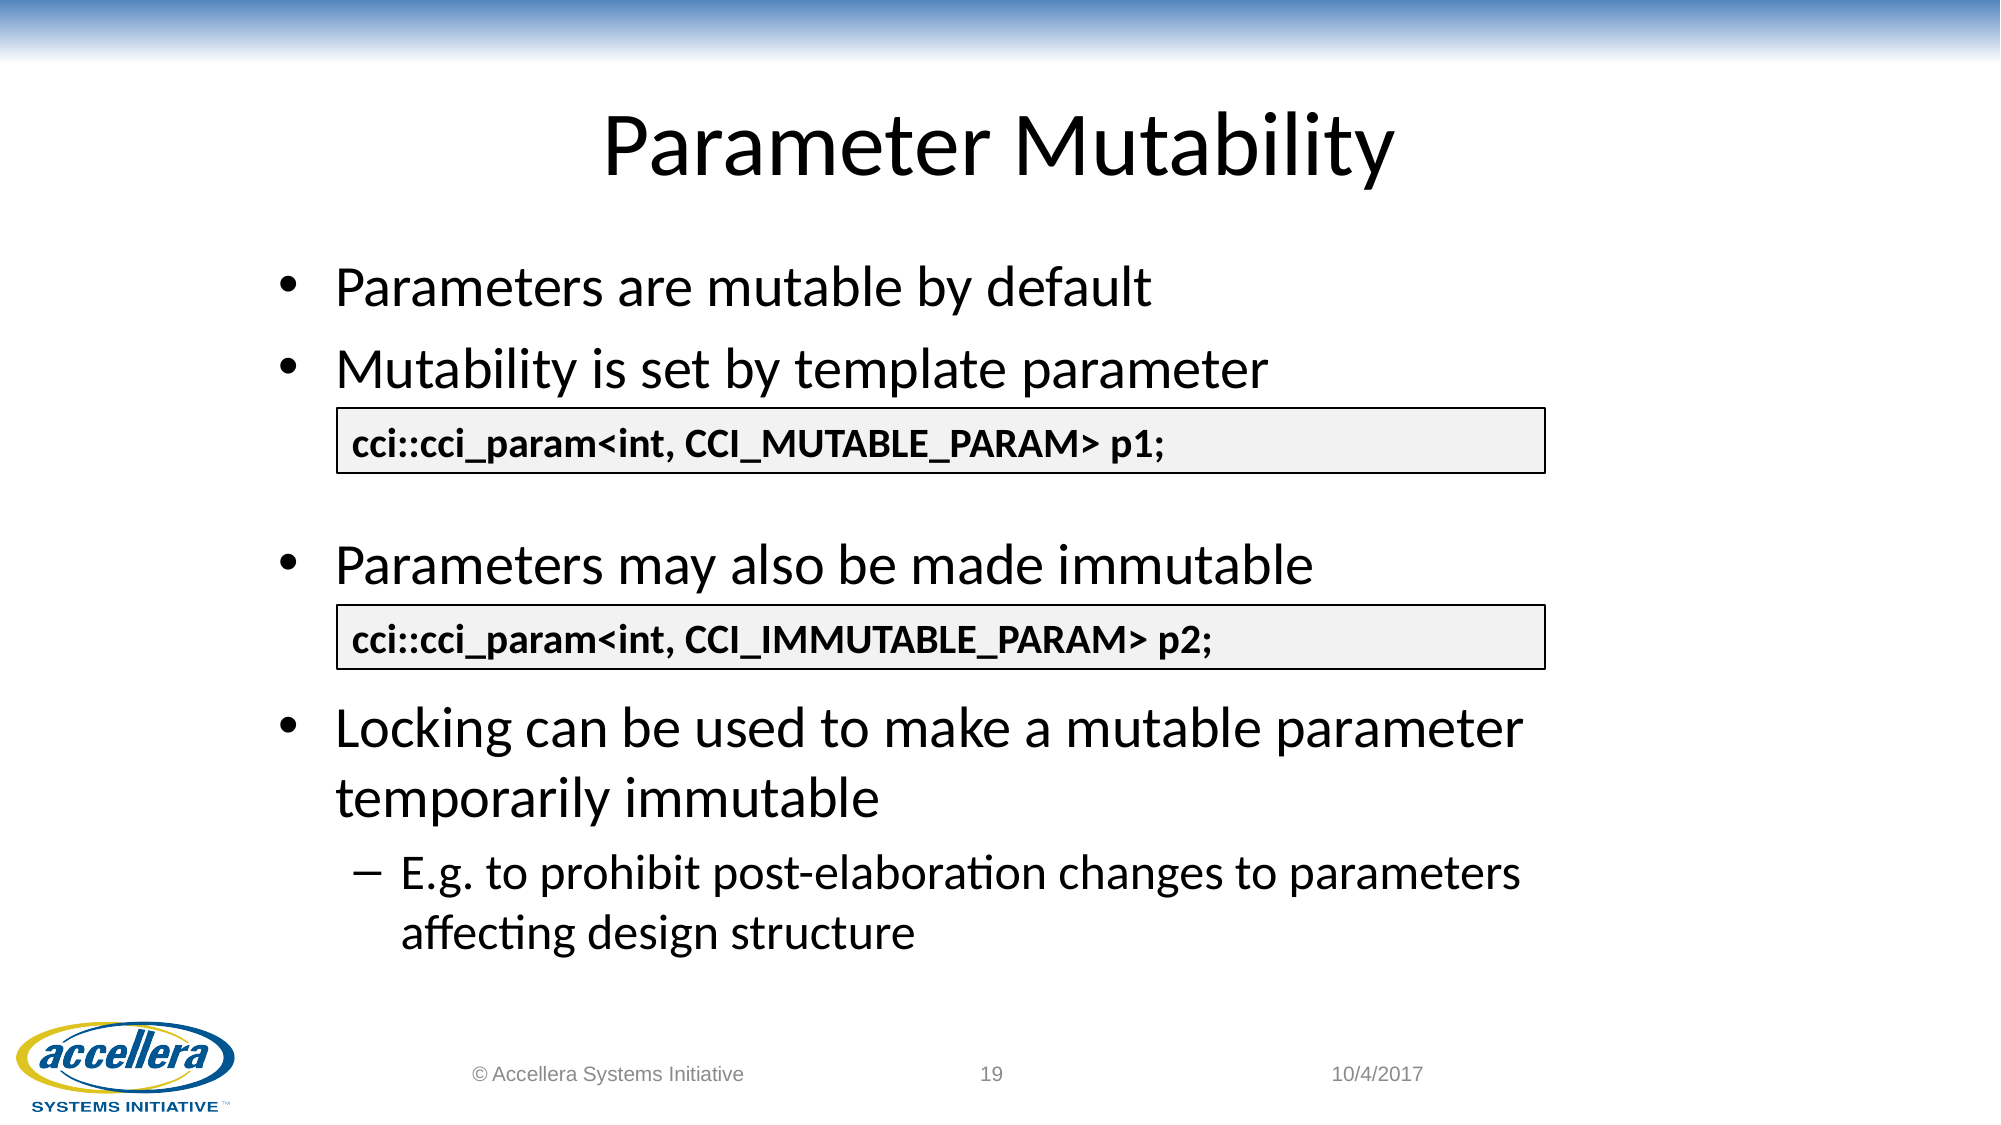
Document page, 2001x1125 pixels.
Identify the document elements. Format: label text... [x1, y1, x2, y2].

text_box Parameters may also be made immutable Locking can be used to make a mutable parameter temporarily immutable E.g. to prohibit post-elaboration changes to parameters affecting design structure [263, 518, 1614, 691]
title Parameter Mutability [99, 45, 1900, 233]
slide_number 10/4/2017 [1316, 1042, 1550, 1103]
text_box Parameters are mutable by default Mutability is set by template parameter [263, 241, 1614, 429]
picture [16, 1021, 235, 1112]
slide_number <number> [850, 1042, 1184, 1103]
footer © Accellera Systems Initiative [366, 1042, 850, 1103]
text_box cci::cci_param<int, CCI_MUTABLE_PARAM> p1; [337, 408, 1545, 473]
text_box cci::cci_param<int, CCI_IMMUTABLE_PARAM> p2; [337, 604, 1545, 670]
